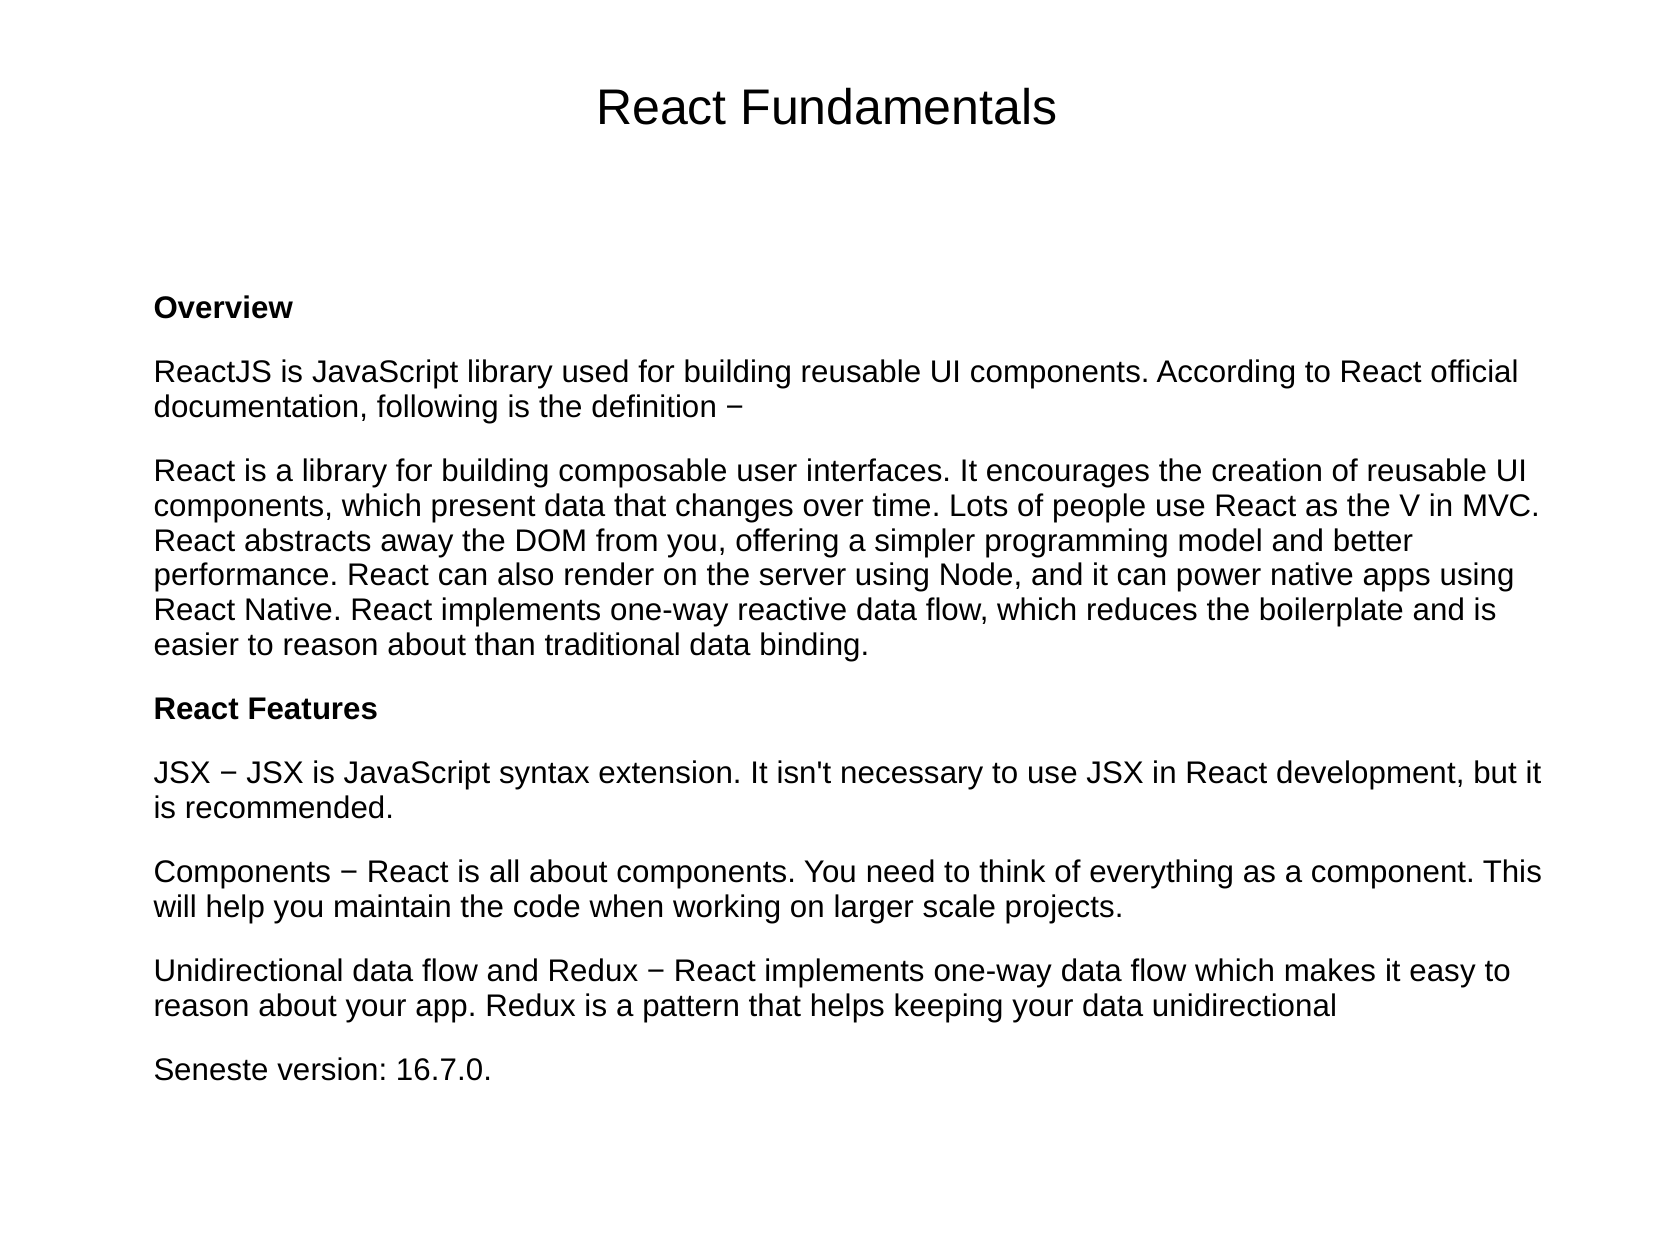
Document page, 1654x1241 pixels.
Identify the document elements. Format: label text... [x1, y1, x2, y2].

title React Fundamentals [82, 49, 1571, 166]
list Overview ReactJS is JavaScript library used for building reusable UI components. According to React official documentation, following is the definition − React is a library for building composable user interfaces. It encourages the creation of reusable UI components, which present data that changes over time. Lots of people use React as the V in MVC. React abstracts away the DOM from you, offering a simpler programming model and better performance. React can also render on the server using Node, and it can power native apps using React Native. React implements one-way reactive data flow, which reduces the boilerplate and is easier to reason about than traditional data binding. React Features JSX − JSX is JavaScript syntax extension. It isn't necessary to use JSX in React development, but it is recommended. Components − React is all about components. You need to think of everything as a component. This will help you maintain the code when working on larger scale projects. Unidirectional data flow and Redux − React implements one-way data flow which makes it easy to reason about your app. Redux is a pattern that helps keeping your data unidirectional Seneste version: 16.7.0. [82, 290, 1571, 1218]
